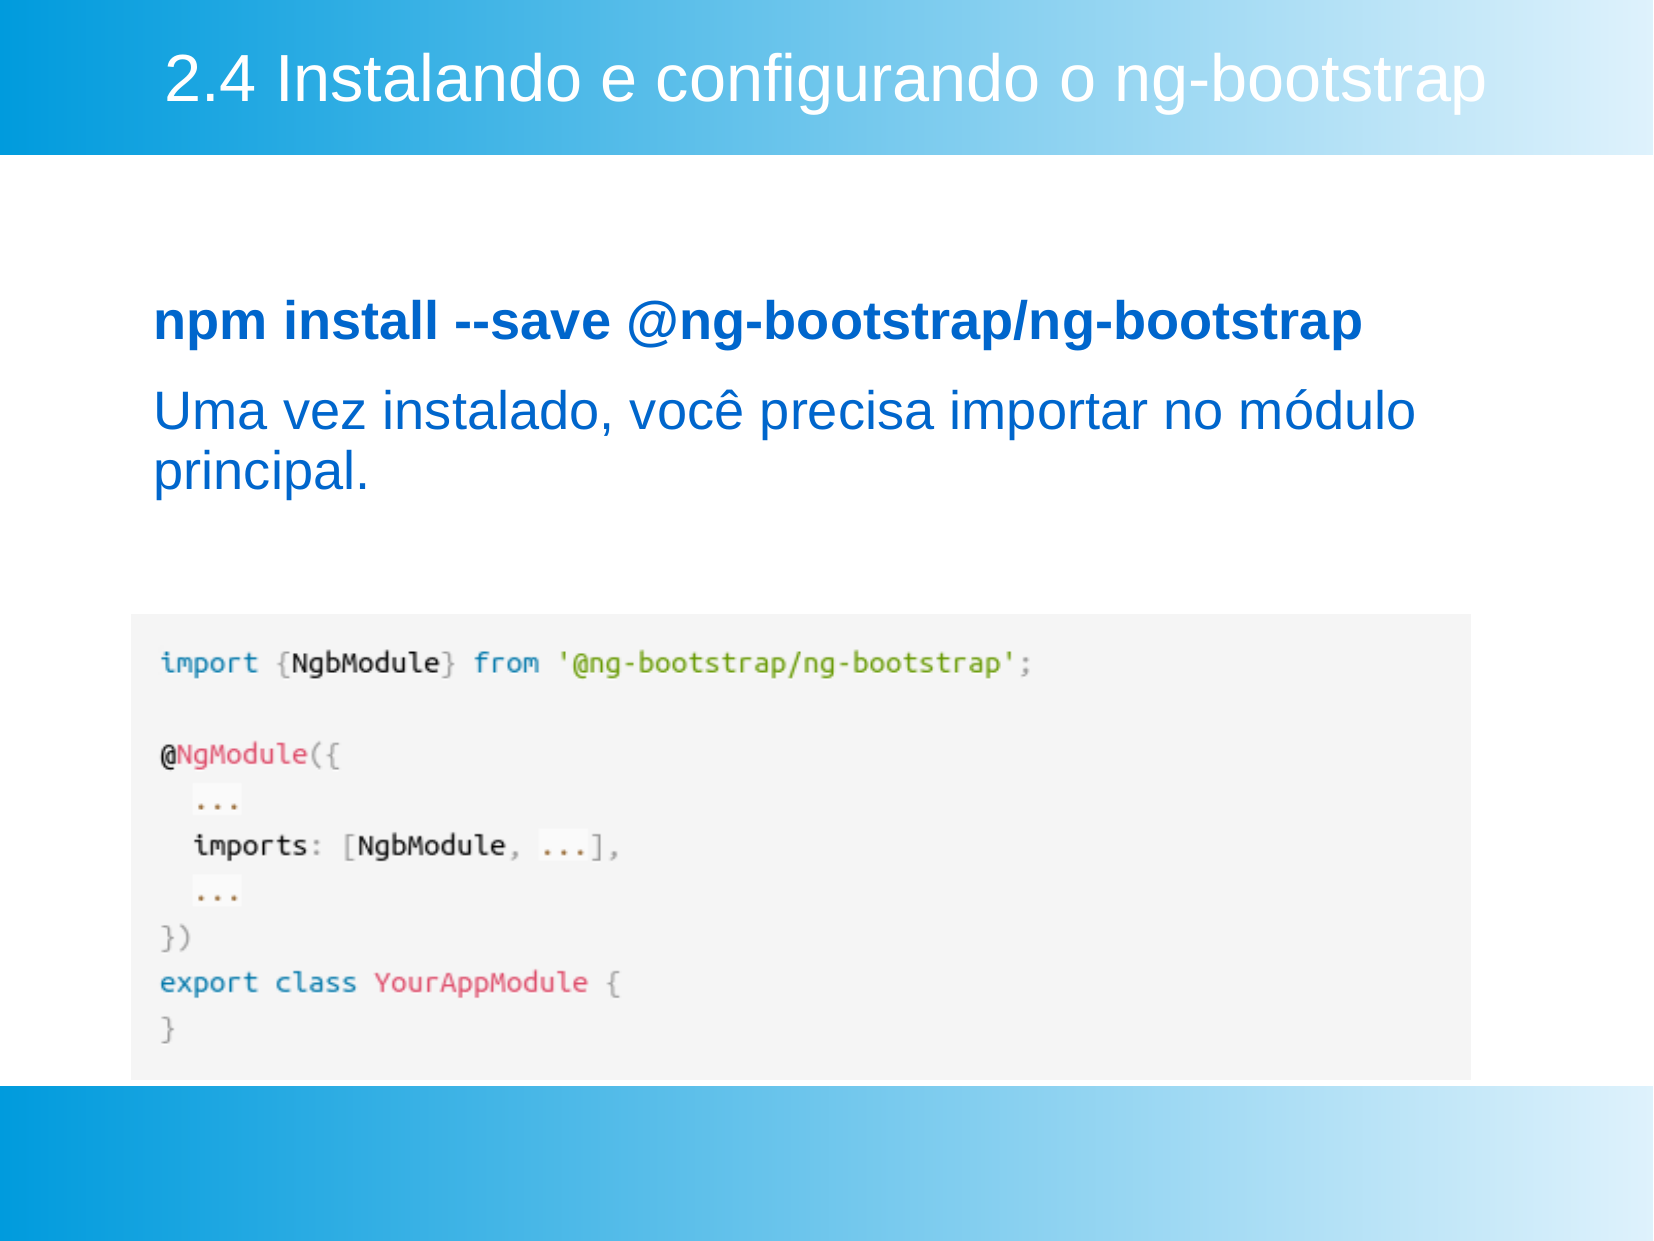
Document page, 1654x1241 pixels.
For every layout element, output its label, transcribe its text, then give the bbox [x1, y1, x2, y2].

list npm install --save @ng-bootstrap/ng-bootstrap Uma vez instalado, você precisa importar no módulo principal. [82, 290, 1571, 616]
picture [131, 614, 1471, 1081]
title 2.4 Instalando e configurando o ng-bootstrap [82, 25, 1571, 131]
